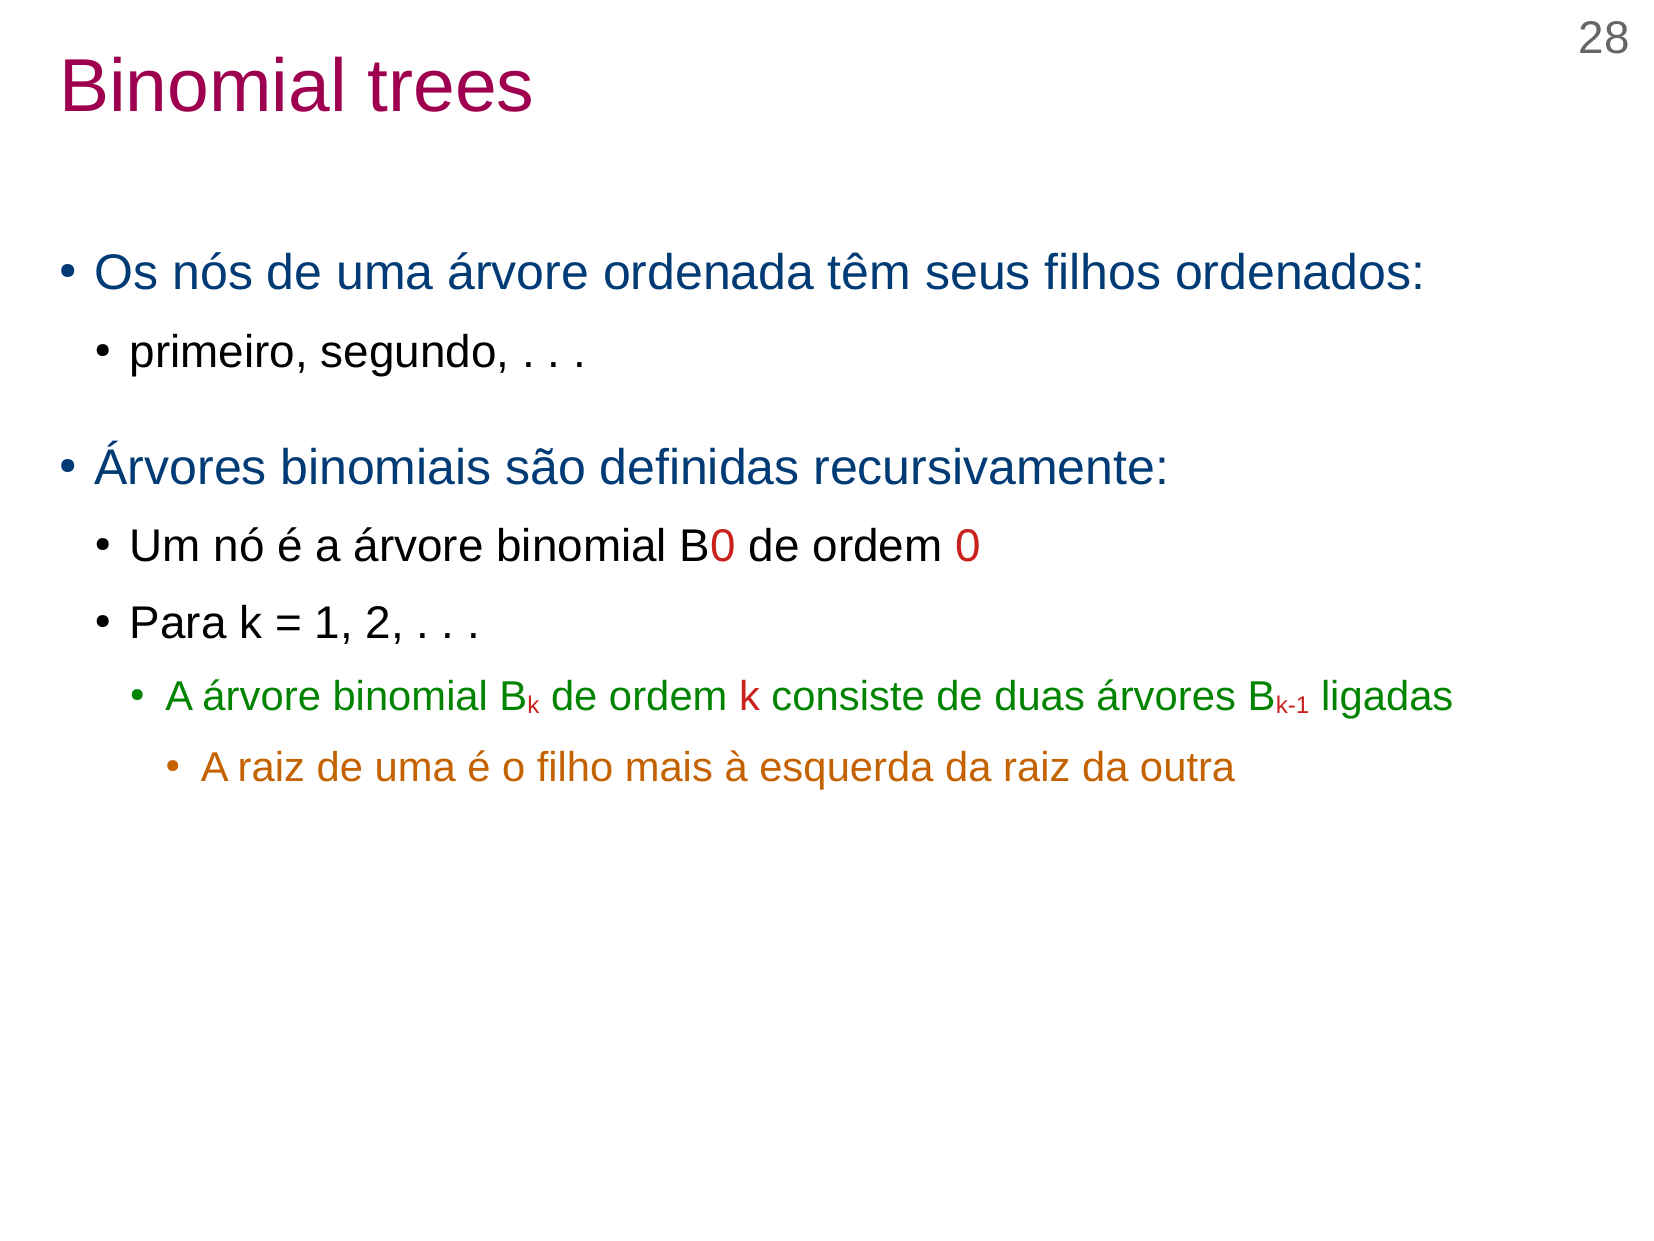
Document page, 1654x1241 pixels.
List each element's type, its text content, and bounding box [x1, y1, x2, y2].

title Binomial trees [59, 29, 1595, 148]
list Os nós de uma árvore ordenada têm seus filhos ordenados: primeiro, segundo, . . . Árvores binomiais são definidas recursivamente: Um nó é a árvore binomial B0 de ordem 0 Para k = 1, 2, . . . A árvore binomial Bk de ordem k consiste de duas árvores Bk-1 ligadas A raiz de uma é o filho mais à esquerda da raiz da outra [59, 236, 1595, 1211]
